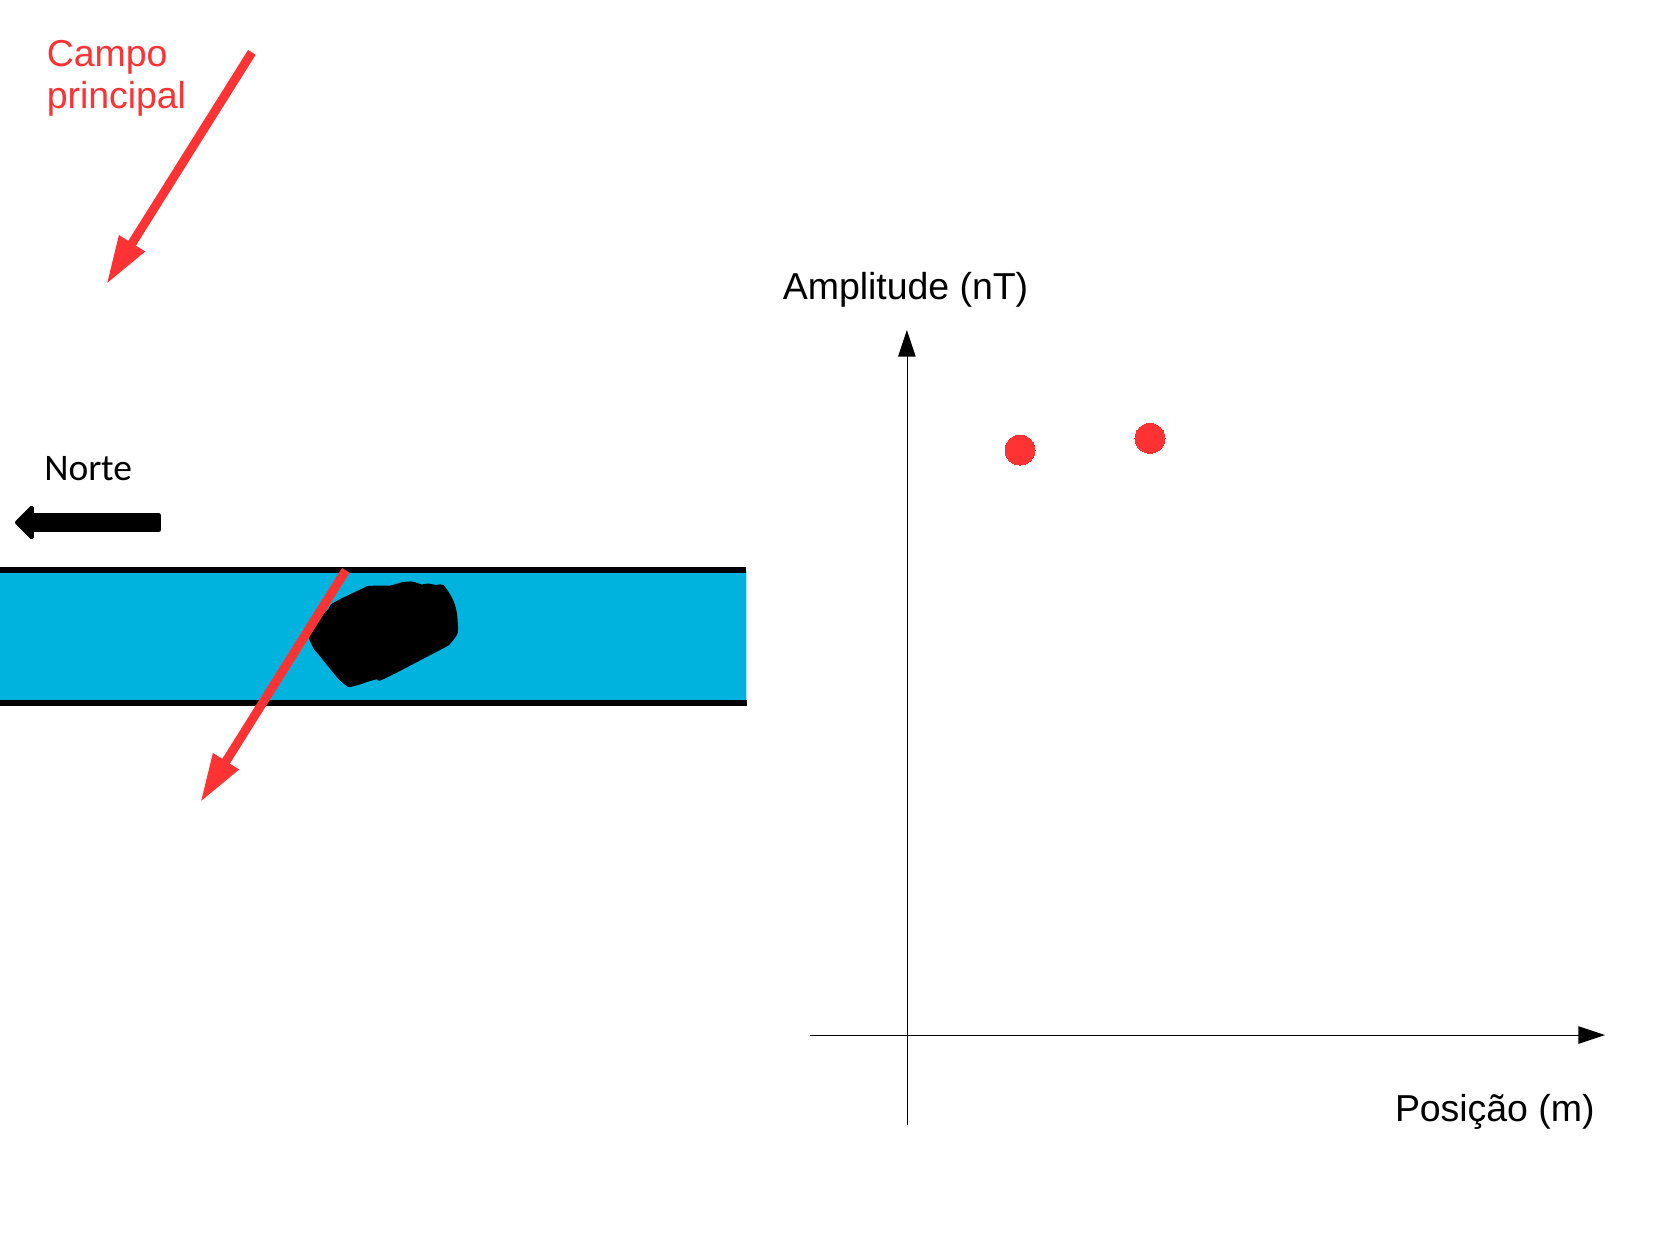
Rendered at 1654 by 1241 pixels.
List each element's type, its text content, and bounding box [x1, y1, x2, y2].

text_box [1134, 423, 1166, 454]
text_box Norte [17, 435, 160, 496]
text_box Campo principal [32, 25, 257, 124]
text_box Amplitude (nT) [768, 258, 1044, 316]
text_box [271, 570, 747, 700]
text_box [0, 573, 338, 700]
text_box [1005, 435, 1036, 466]
text_box [17, 507, 159, 538]
text_box Posição (m) [1380, 1080, 1610, 1137]
